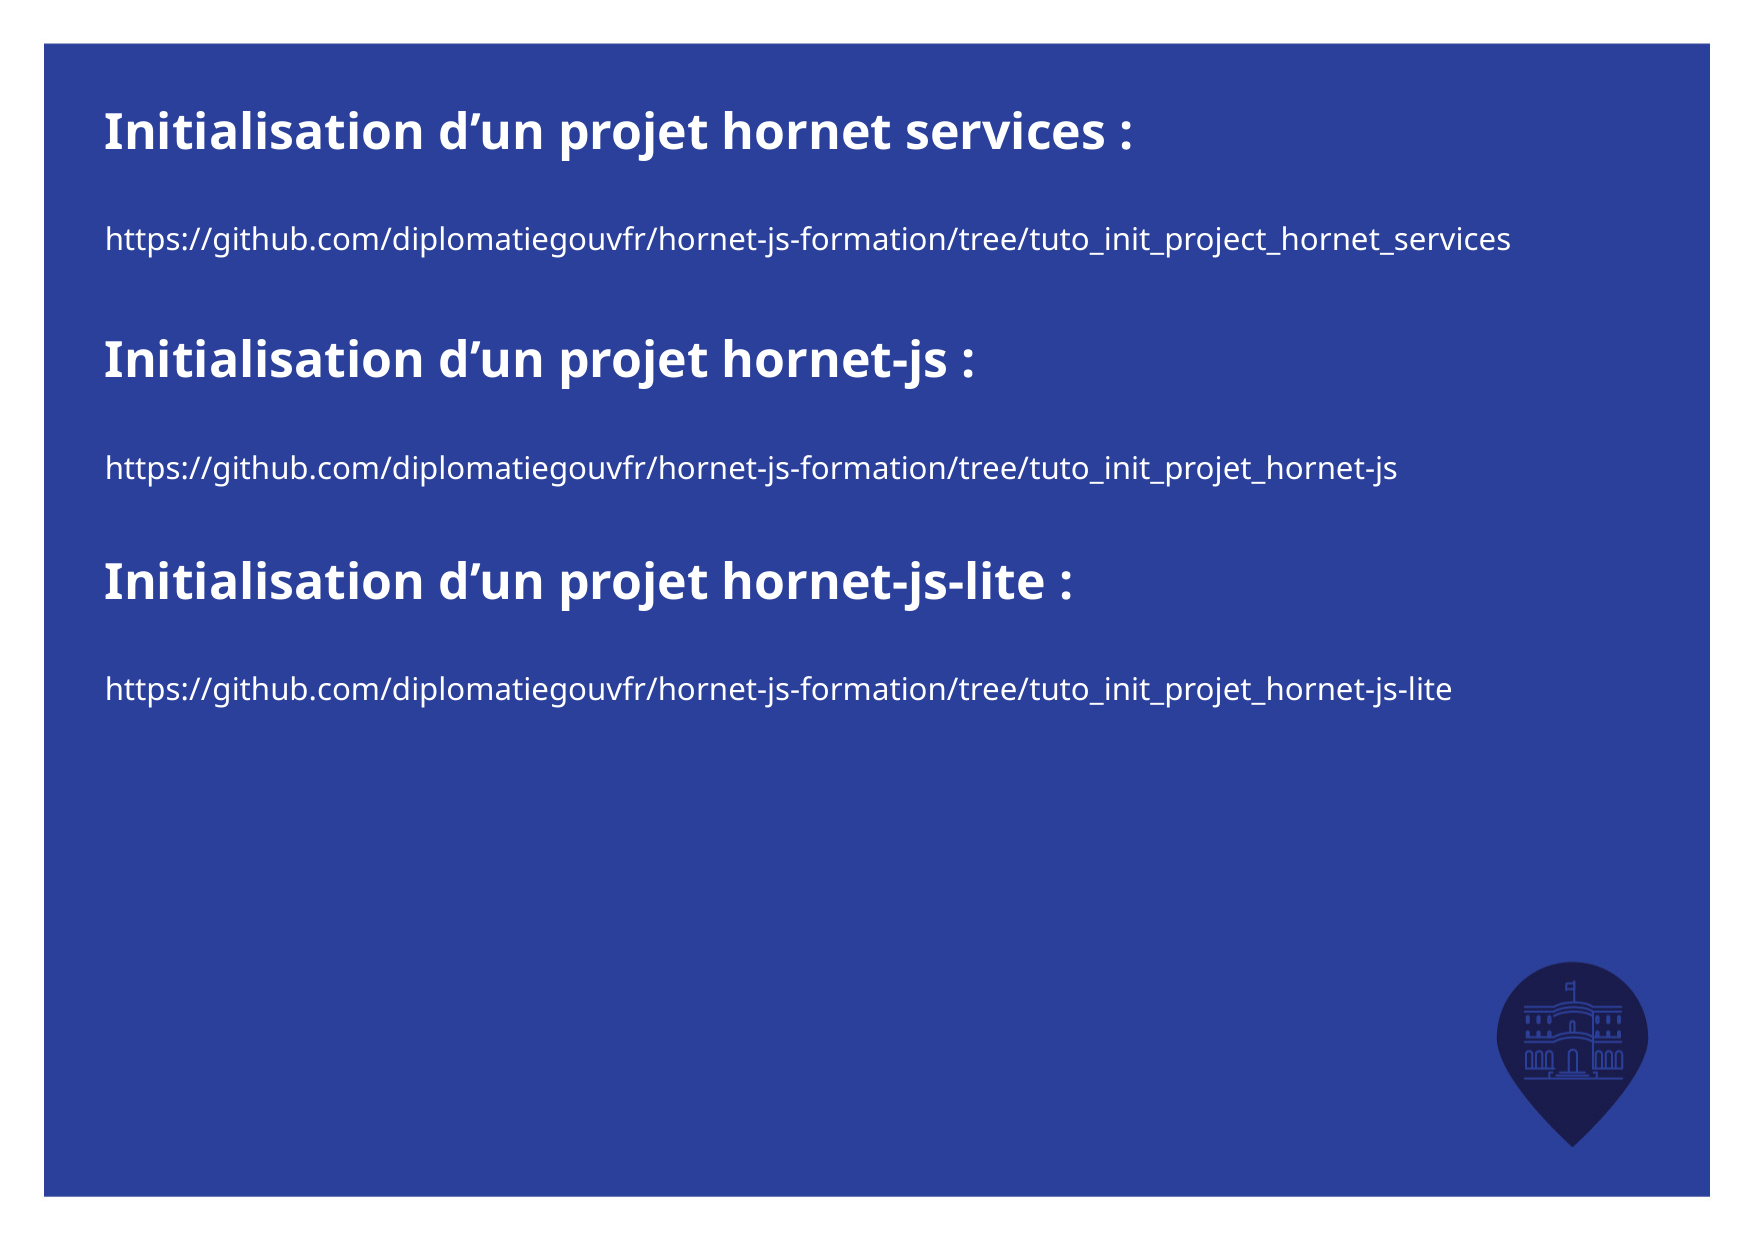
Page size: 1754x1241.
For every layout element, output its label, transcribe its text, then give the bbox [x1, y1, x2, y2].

picture [0, 0, 1754, 1241]
title Initialisation d’un projet hornet-js : https://github.com/diplomatiegouvfr/hornet-js-formation/tree/tuto_init_projet_hornet-js [87, 333, 1666, 541]
list [75, 195, 1666, 1061]
title Initialisation d’un projet hornet-js-lite : https://github.com/diplomatiegouvfr/hornet-js-formation/tree/tuto_init_projet_hornet-js-lite [87, 555, 1666, 762]
title Initialisation d’un projet hornet services : https://github.com/diplomatiegouvfr/hornet-js-formation/tree/tuto_init_project_hornet_services [87, 105, 1666, 195]
